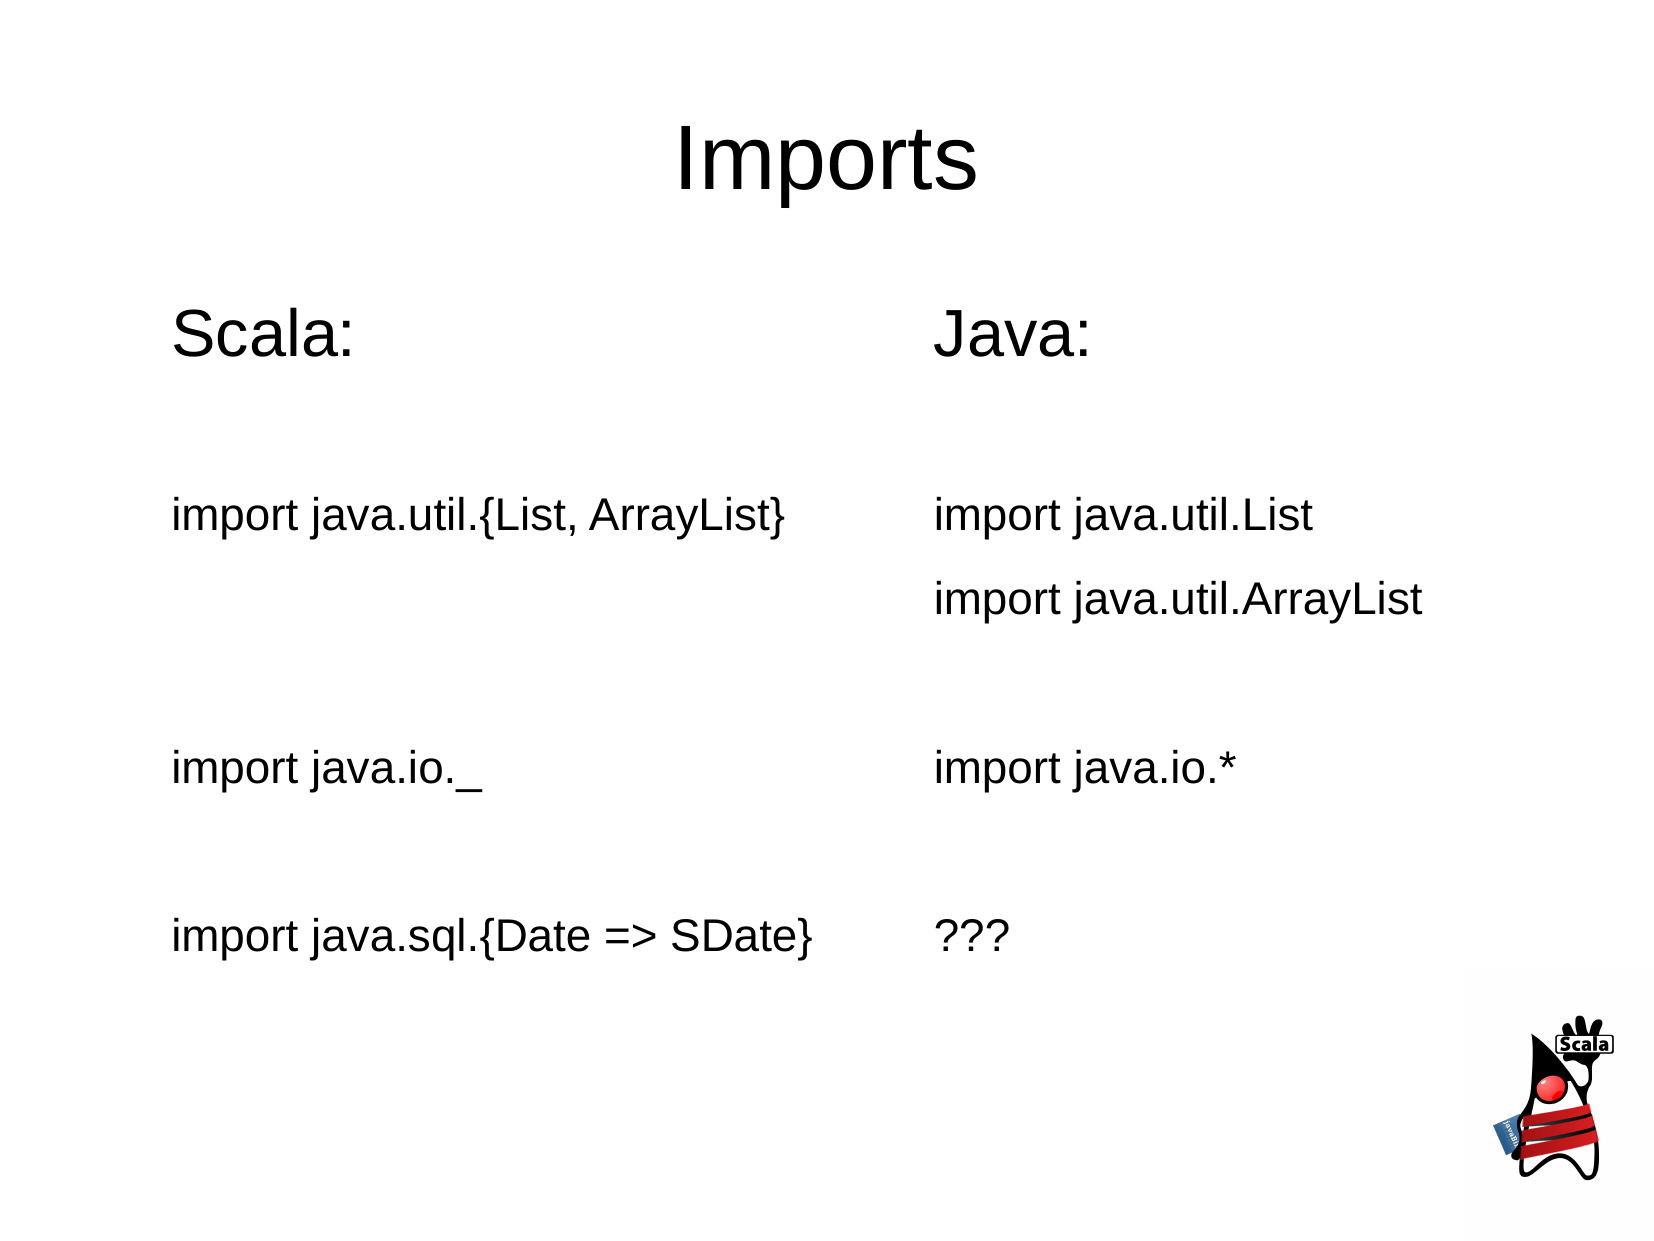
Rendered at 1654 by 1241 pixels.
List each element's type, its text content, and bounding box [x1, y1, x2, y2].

list Scala: import java.util.{List, ArrayList} import java.io._ import java.sql.{Date => SDate} [82, 290, 845, 1109]
title Imports [82, 56, 1571, 250]
list Java: import java.util.List import java.util.ArrayList import java.io.* ??? [845, 290, 1572, 1109]
